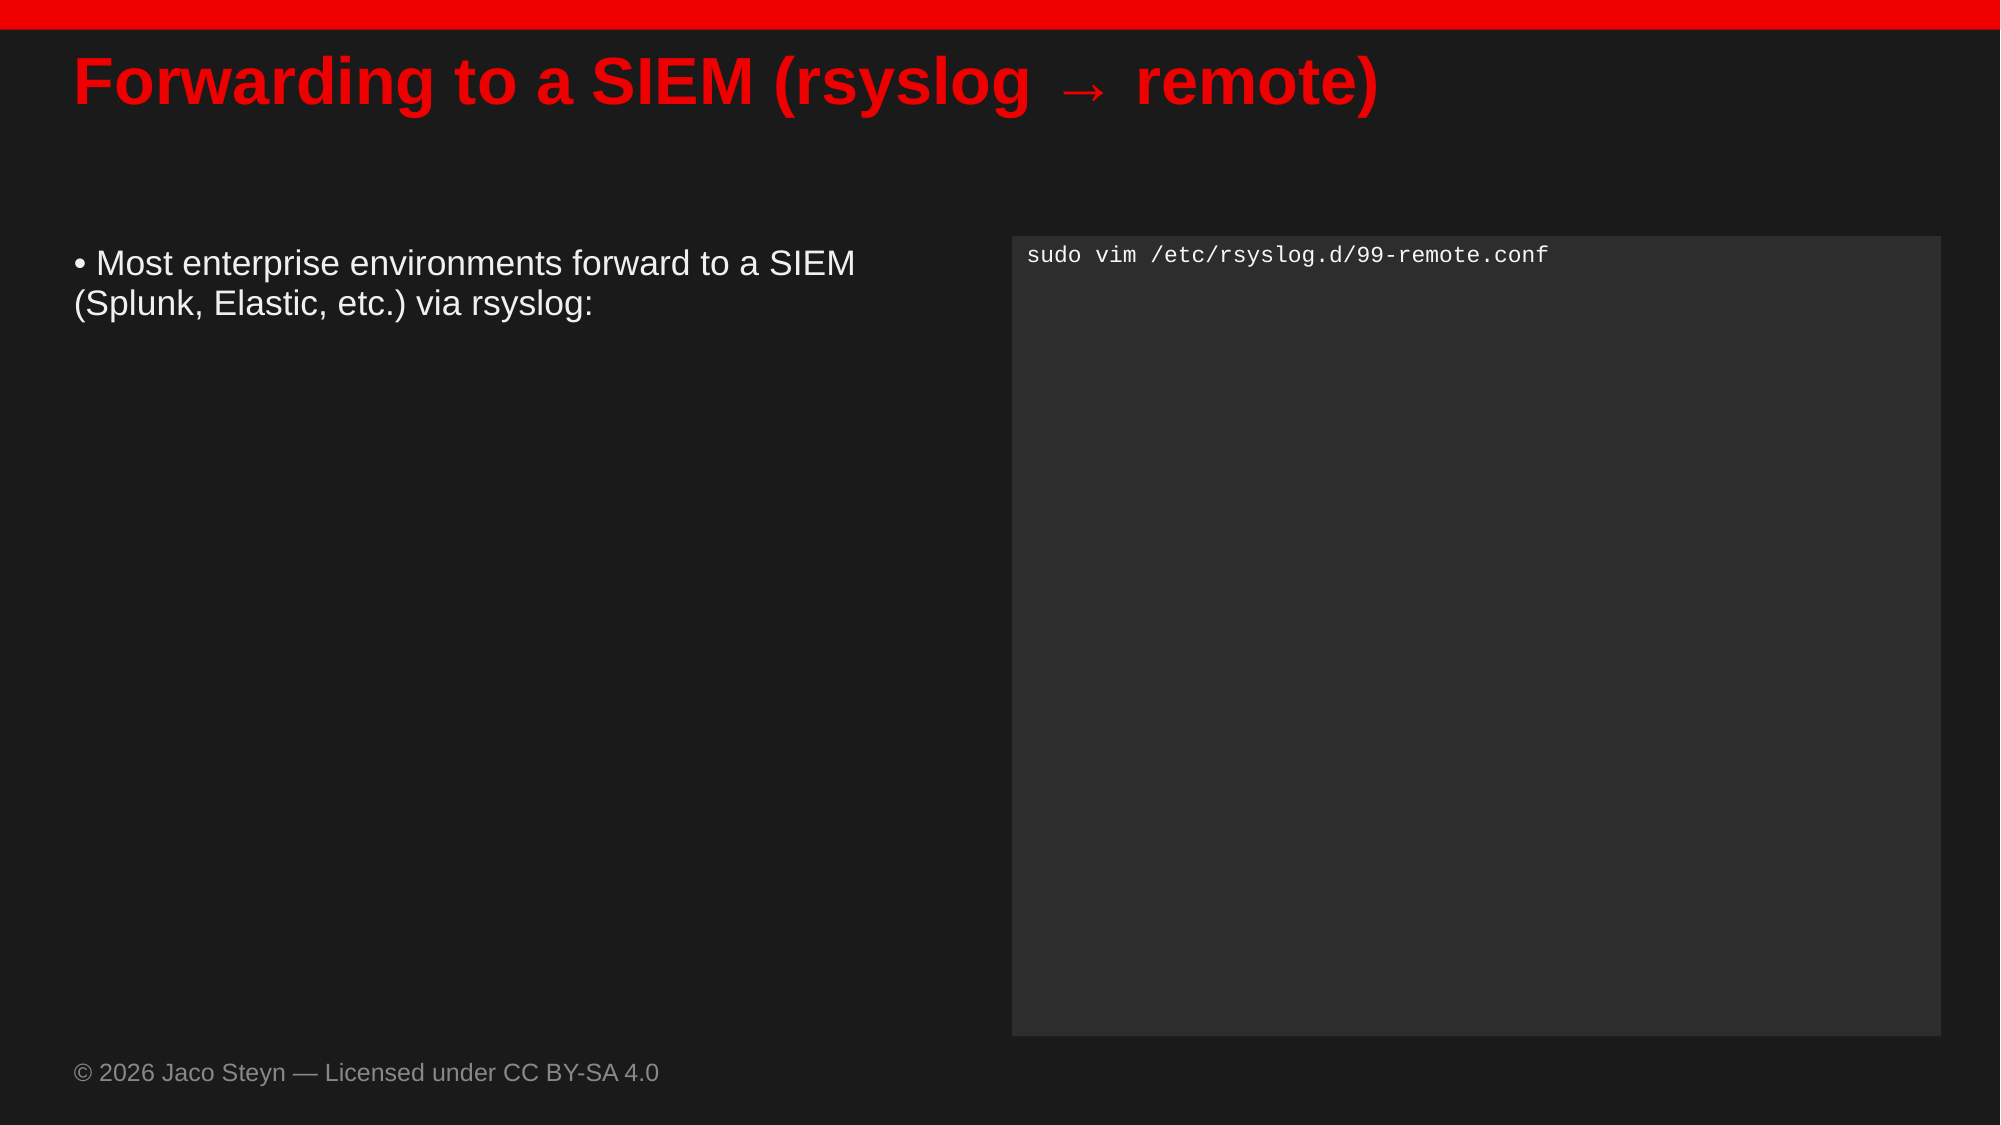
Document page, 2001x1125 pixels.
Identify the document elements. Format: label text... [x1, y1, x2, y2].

text_box sudo vim /etc/rsyslog.d/99-remote.conf [1011, 236, 1942, 1037]
text_box © 2026 Jaco Steyn — Licensed under CC BY-SA 4.0 [59, 1051, 1942, 1093]
text_box Forwarding to a SIEM (rsyslog → remote) [59, 36, 1942, 208]
text_box [0, 0, 2001, 30]
text_box • Most enterprise environments forward to a SIEM (Splunk, Elastic, etc.) via rsyslog: [59, 236, 989, 1037]
